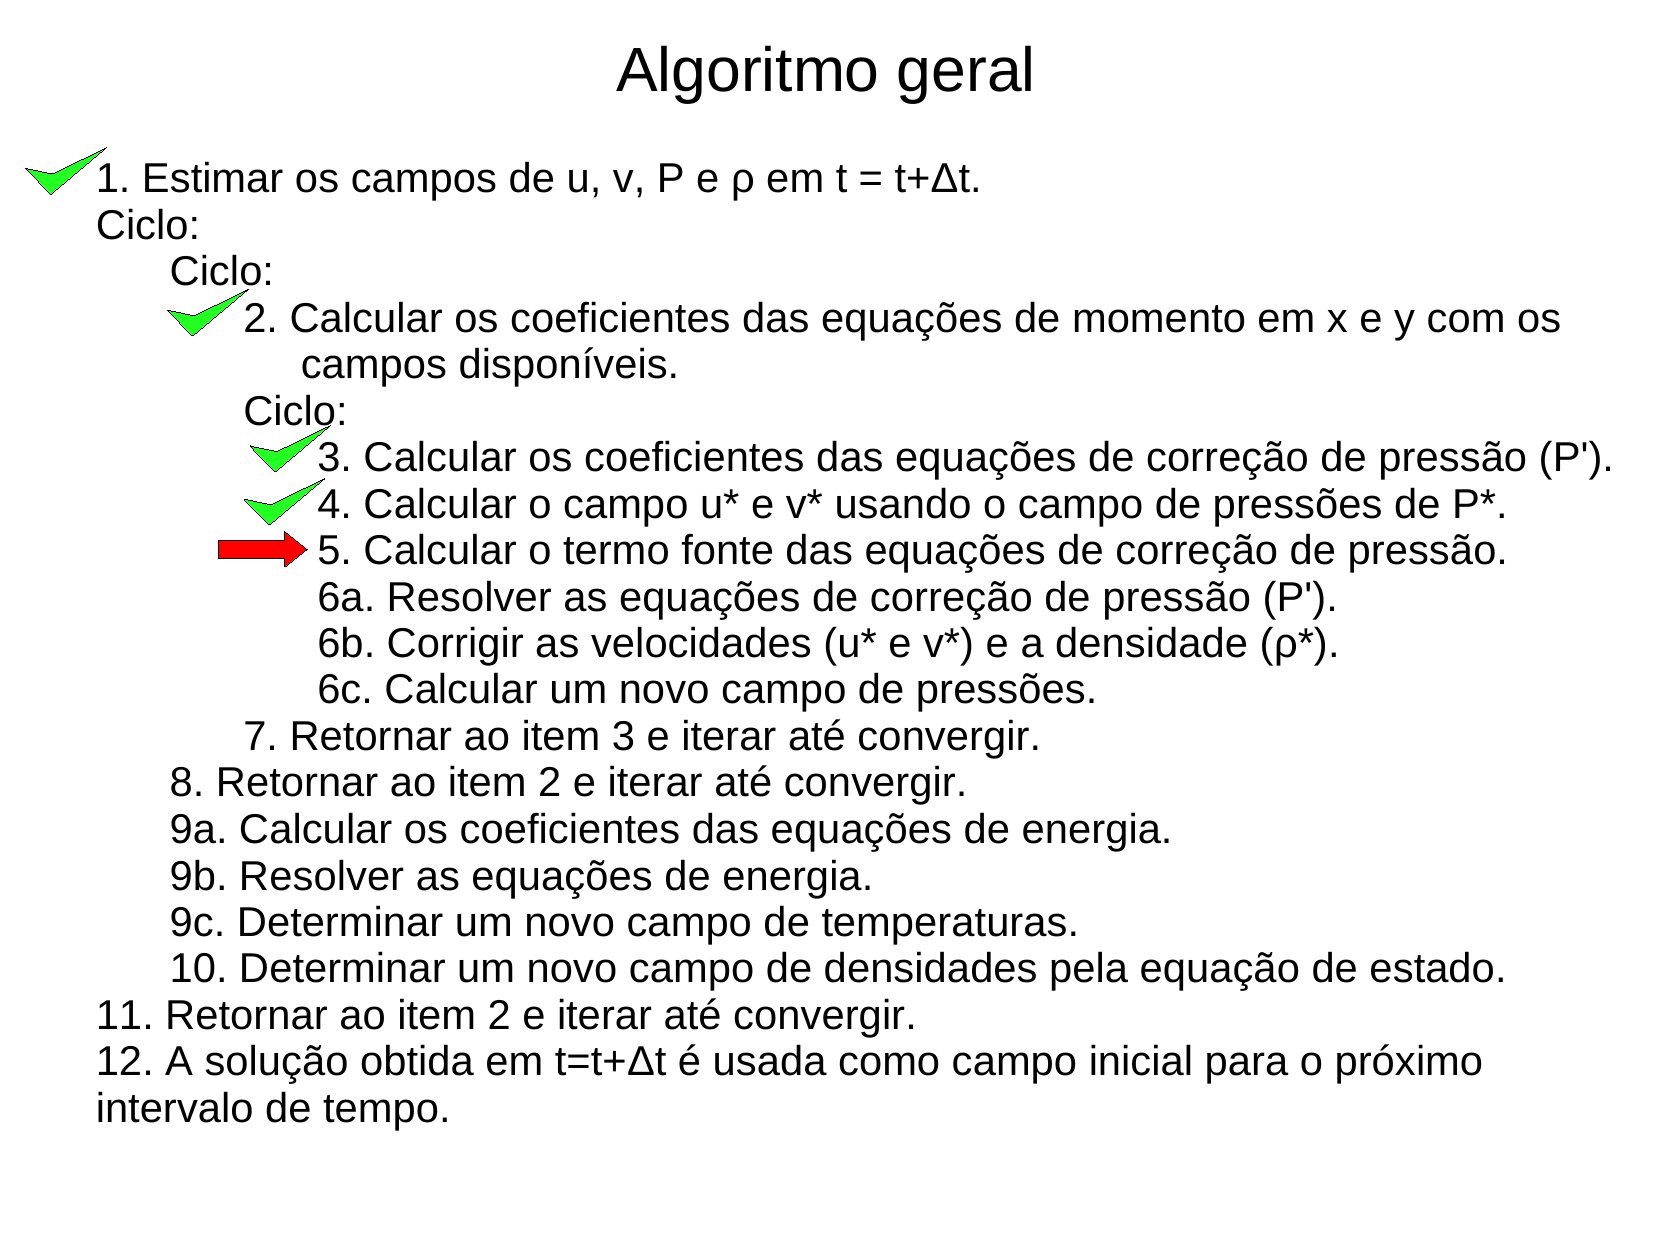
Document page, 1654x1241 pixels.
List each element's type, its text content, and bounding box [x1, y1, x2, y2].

text_box [167, 289, 249, 336]
text_box Algoritmo geral [601, 27, 1052, 113]
text_box 1. Estimar os campos de u, v, P e ρ em t = t+Δt. Ciclo: Ciclo: 2. Calcular os coeficientes das equações de momento em x e y com os campos disponíveis. Ciclo: 3. Calcular os coeficientes das equações de correção de pressão (P'). 4. Calcular o campo u* e v* usando o campo de pressões de P*. 5. Calcular o termo fonte das equações de correção de pressão. 6a. Resolver as equações de correção de pressão (P'). 6b. Corrigir as velocidades (u* e v*) e a densidade (ρ*). 6c. Calcular um novo campo de pressões. 7. Retornar ao item 3 e iterar até convergir. 8. Retornar ao item 2 e iterar até convergir. 9a. Calcular os coeficientes das equações de energia. 9b. Resolver as equações de energia. 9c. Determinar um novo campo de temperaturas. 10. Determinar um novo campo de densidades pela equação de estado. 11. Retornar ao item 2 e iterar até convergir. 12. A solução obtida em t=t+Δt é usada como campo inicial para o próximo intervalo de tempo. [81, 147, 1630, 1223]
text_box [218, 531, 308, 567]
text_box [250, 425, 331, 472]
text_box [244, 478, 325, 525]
text_box [25, 147, 107, 195]
